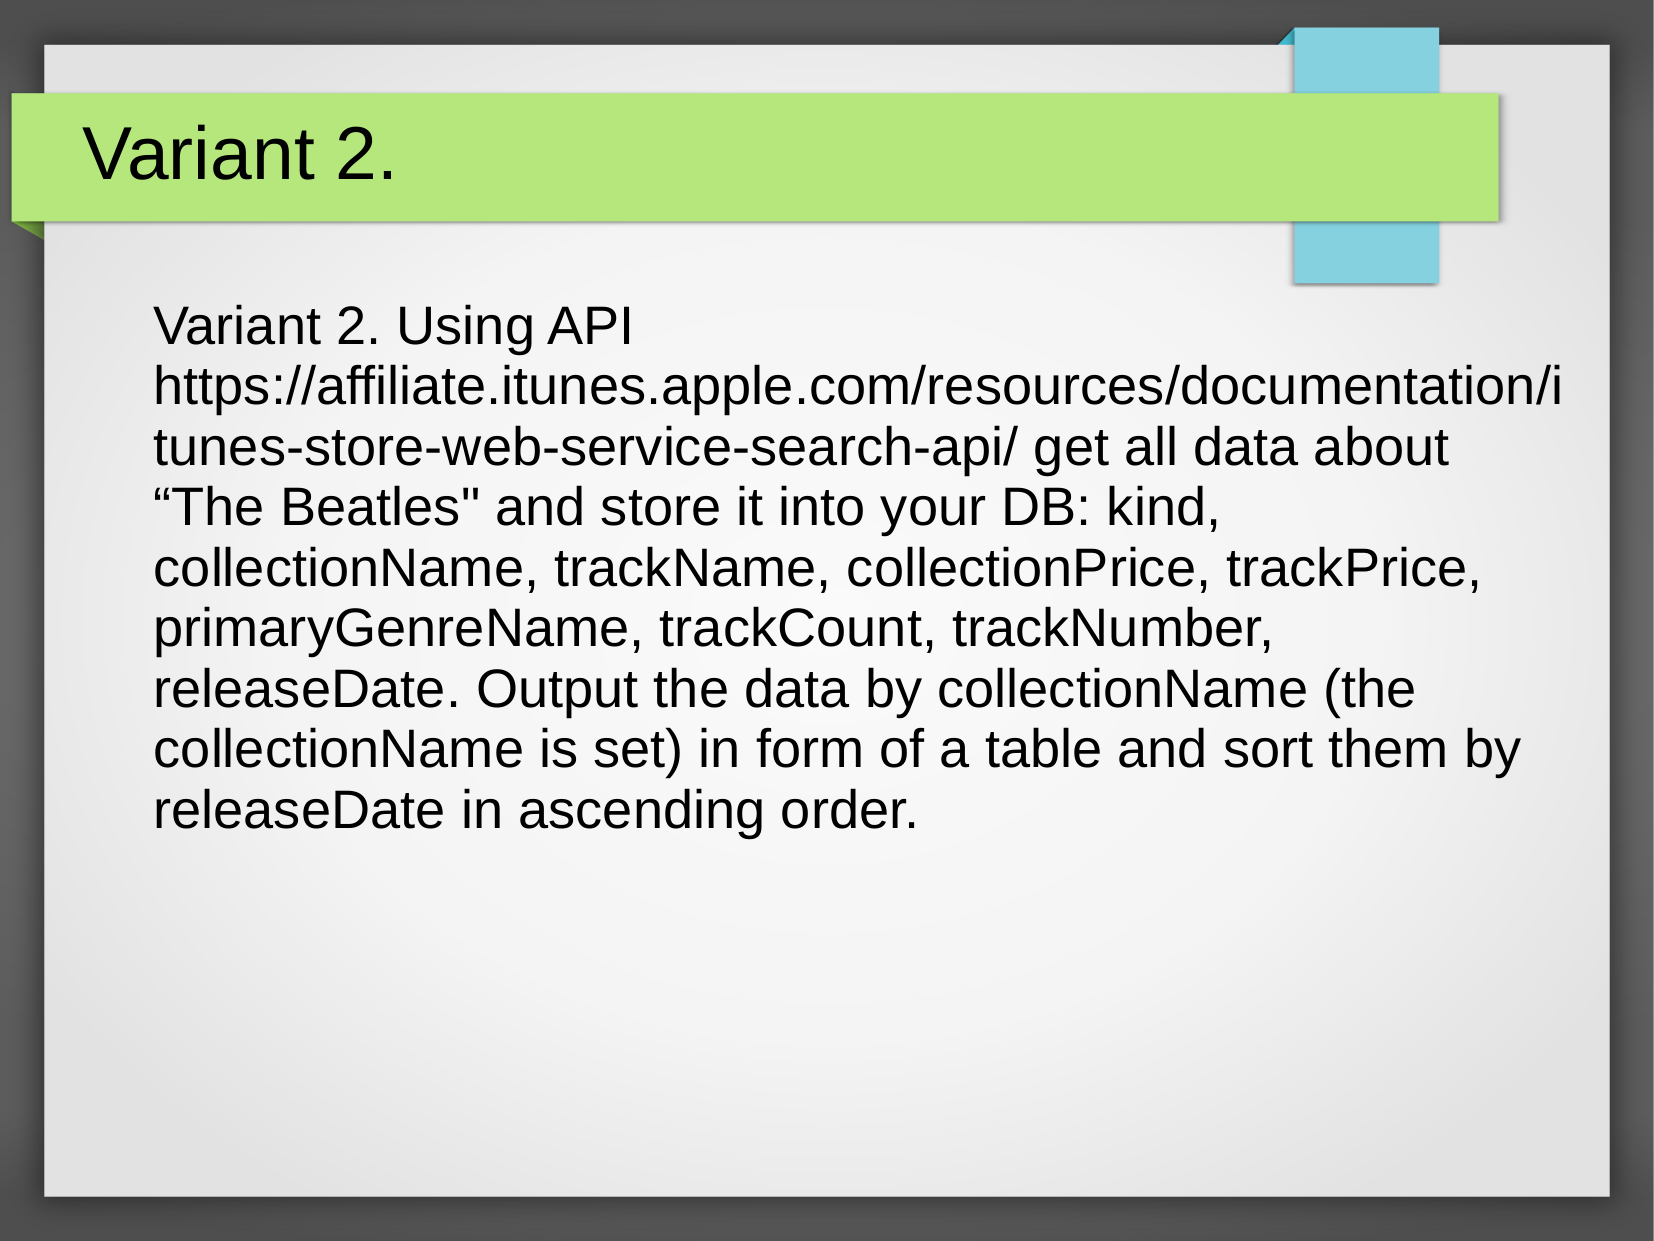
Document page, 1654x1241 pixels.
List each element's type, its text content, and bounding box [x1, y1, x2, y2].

title Variant 2. [82, 94, 1264, 213]
picture [0, 0, 1654, 1241]
list Variant 2. Using API https://affiliate.itunes.apple.com/resources/documentation/itunes-store-web-service-search-api/ get all data about “The Beatles" and store it into your DB: kind, collectionName, trackName, collectionPrice, trackPrice, primaryGenreName, trackCount, trackNumber, releaseDate. Output the data by collectionName (the collectionName is set) in form of a table and sort them by releaseDate in ascending order. [82, 295, 1571, 1015]
